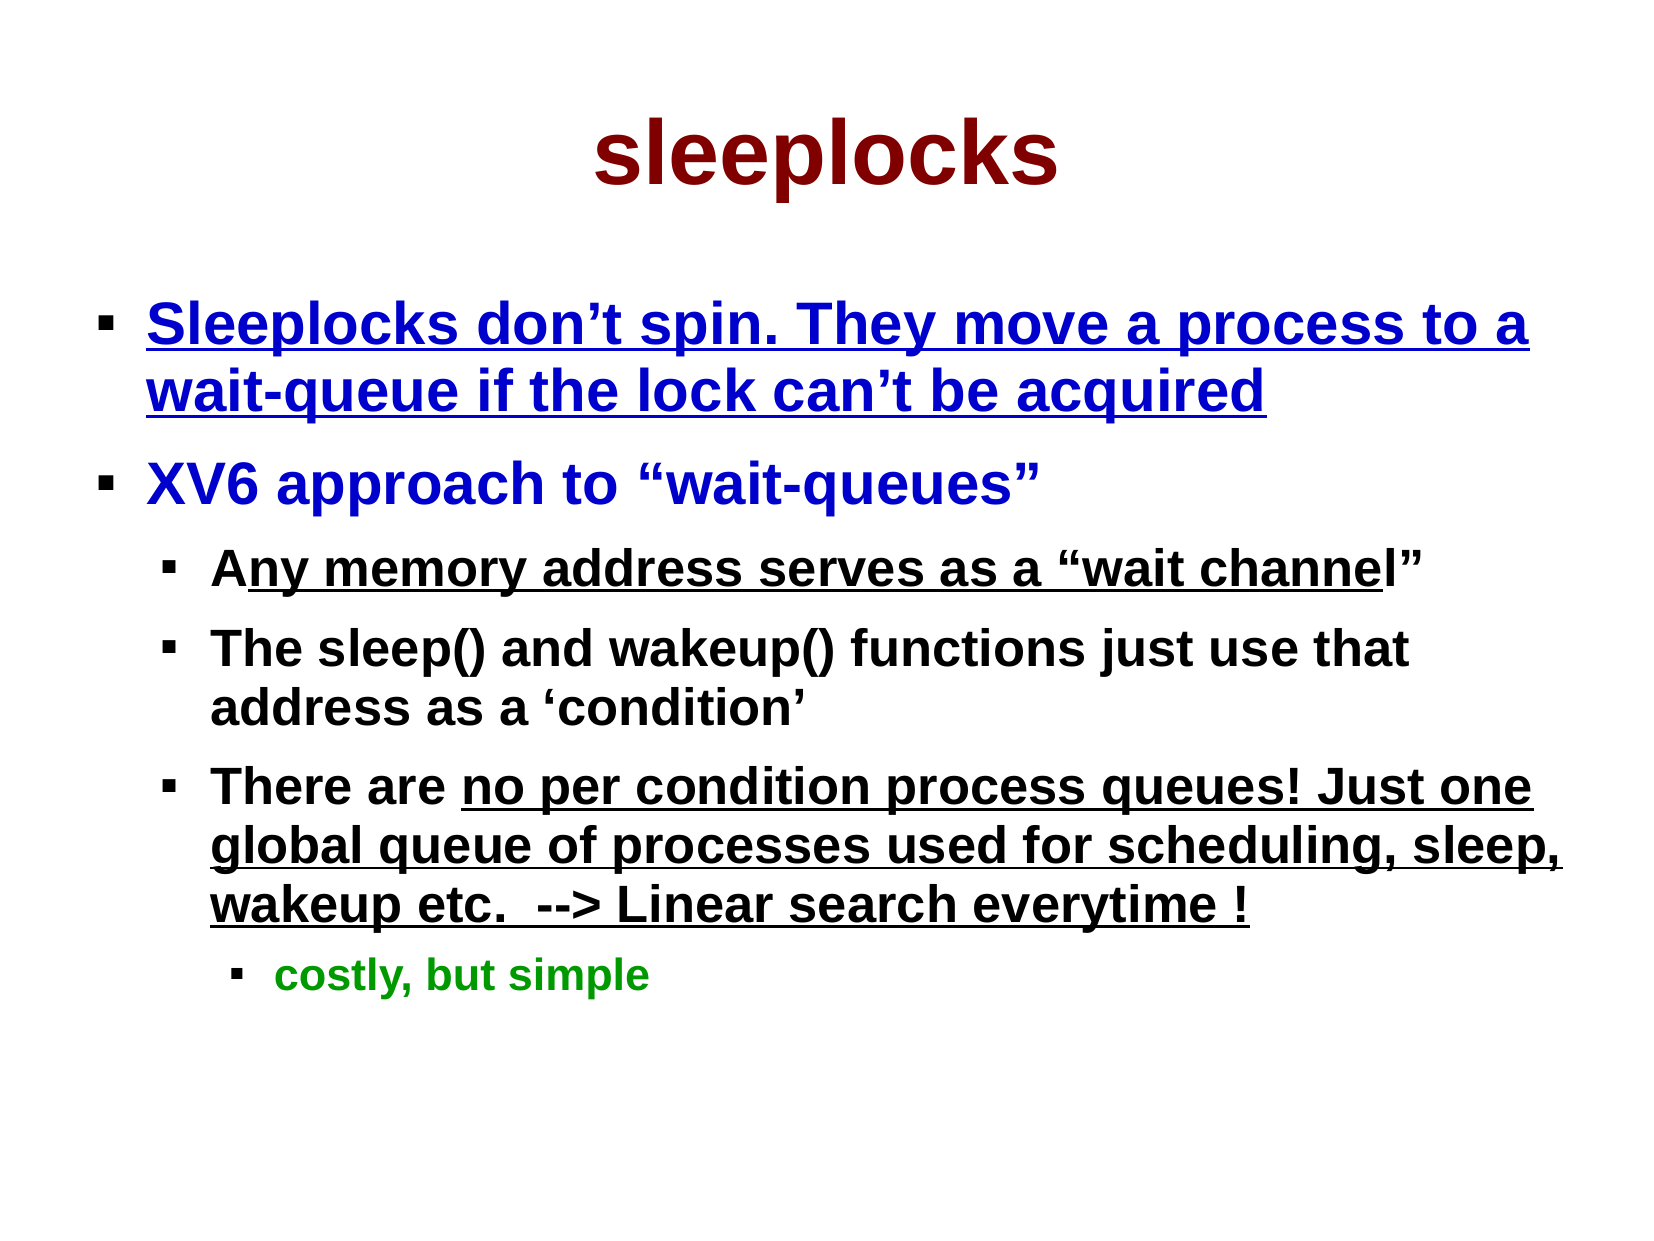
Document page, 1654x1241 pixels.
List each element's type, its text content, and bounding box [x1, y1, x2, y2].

title sleeplocks [82, 49, 1571, 257]
list Sleeplocks don’t spin. They move a process to a wait-queue if the lock can’t be acquired XV6 approach to “wait-queues” Any memory address serves as a “wait channel” The sleep() and wakeup() functions just use that address as a ‘condition’ There are no per condition process queues! Just one global queue of processes used for scheduling, sleep, wakeup etc. --> Linear search everytime ! costly, but simple [82, 290, 1571, 1010]
